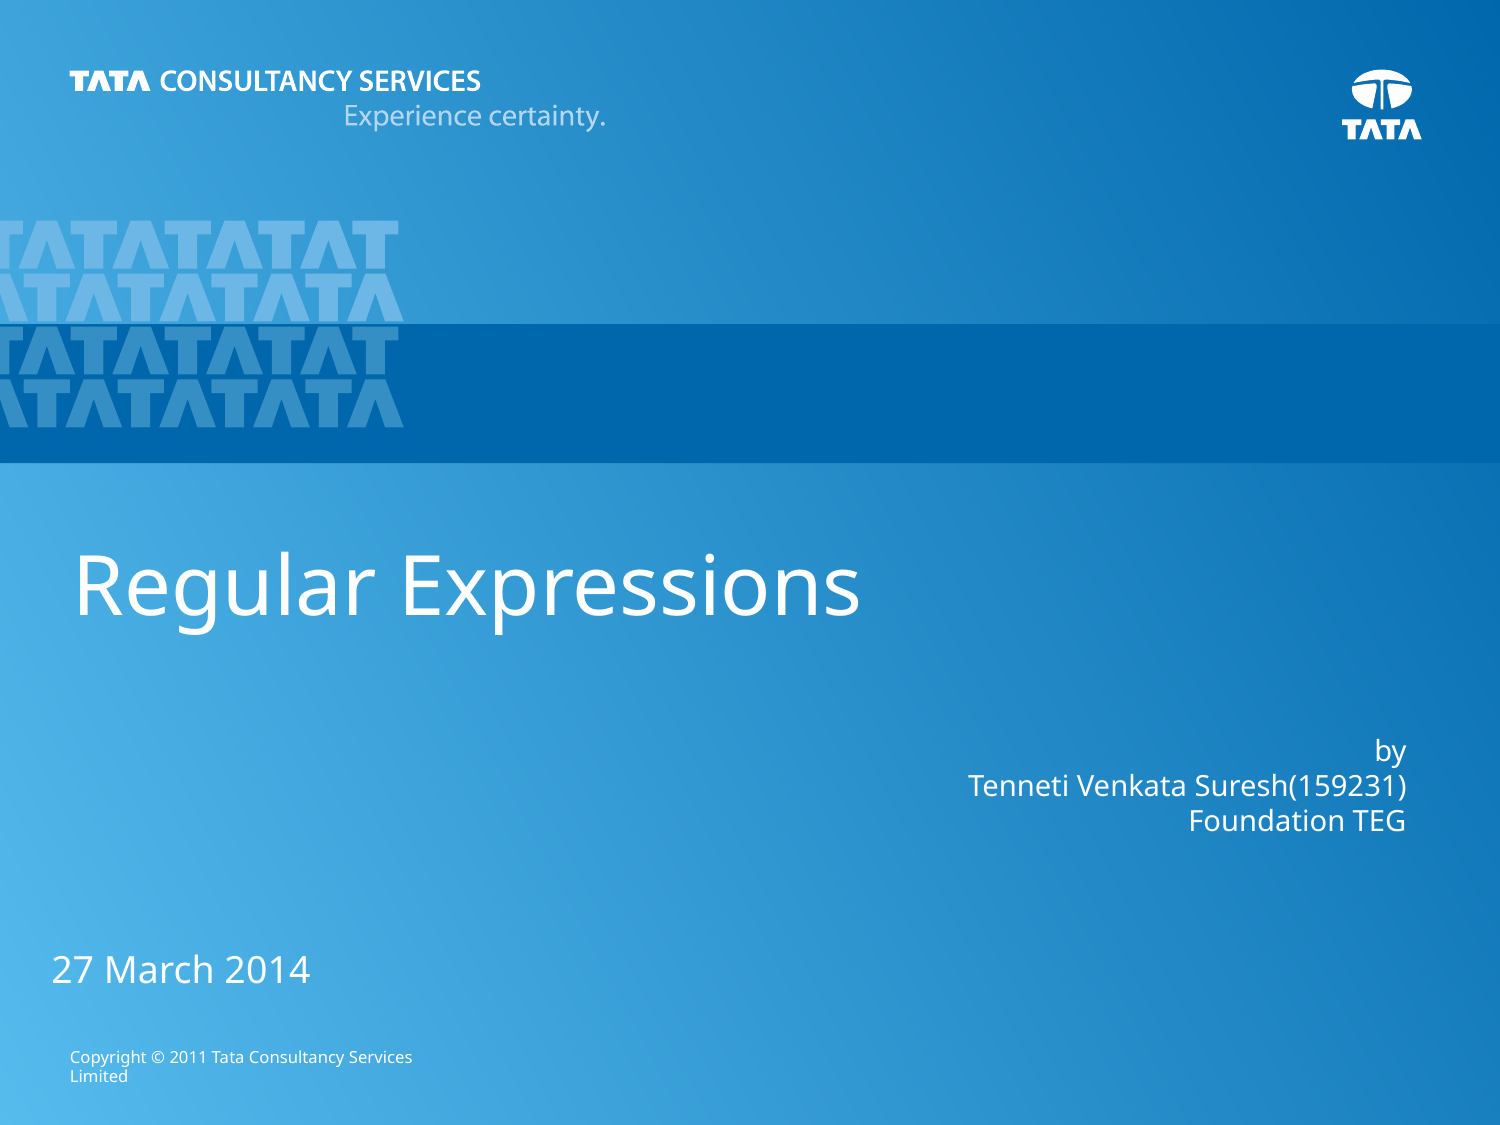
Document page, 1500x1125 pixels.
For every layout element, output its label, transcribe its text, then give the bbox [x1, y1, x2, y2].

text_box 27 March 2014 [51, 945, 311, 997]
title Regular Expressions [58, 525, 1334, 650]
subtitle by Tenneti Venkata Suresh(159231) Foundation TEG [144, 725, 1422, 851]
